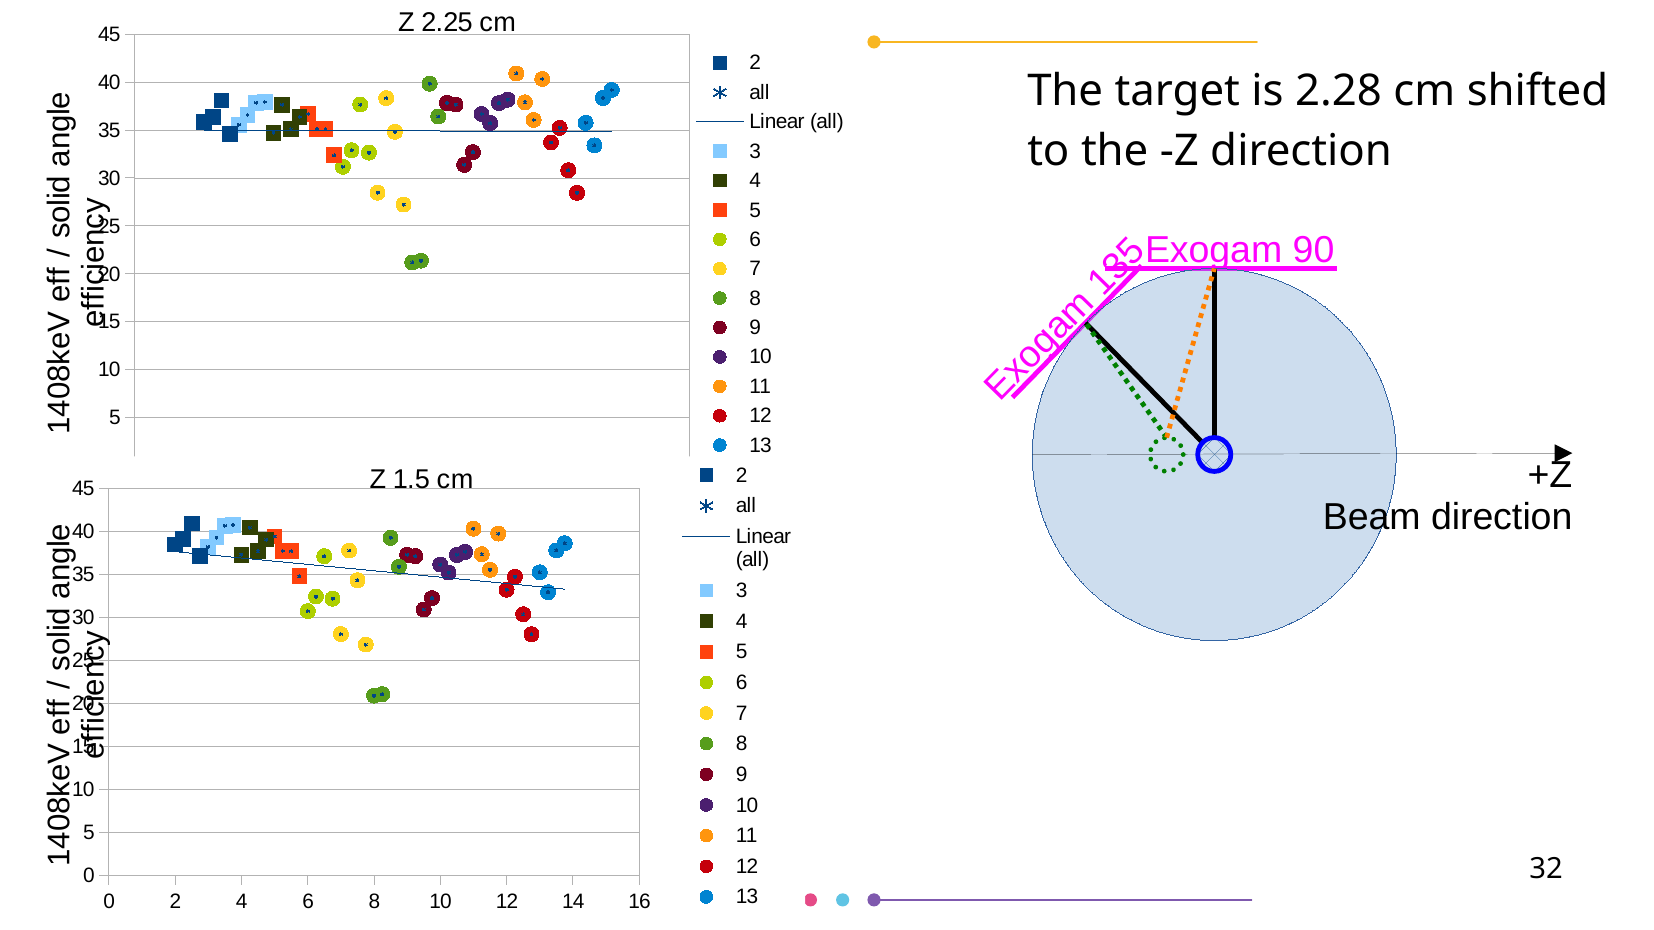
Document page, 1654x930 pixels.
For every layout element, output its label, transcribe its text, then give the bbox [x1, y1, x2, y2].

text_box [1373, 519, 1383, 527]
text_box The target is 2.28 cm shifted to the -Z direction [1012, 51, 1651, 338]
text_box [1032, 338, 1397, 641]
chart [31, 0, 863, 930]
